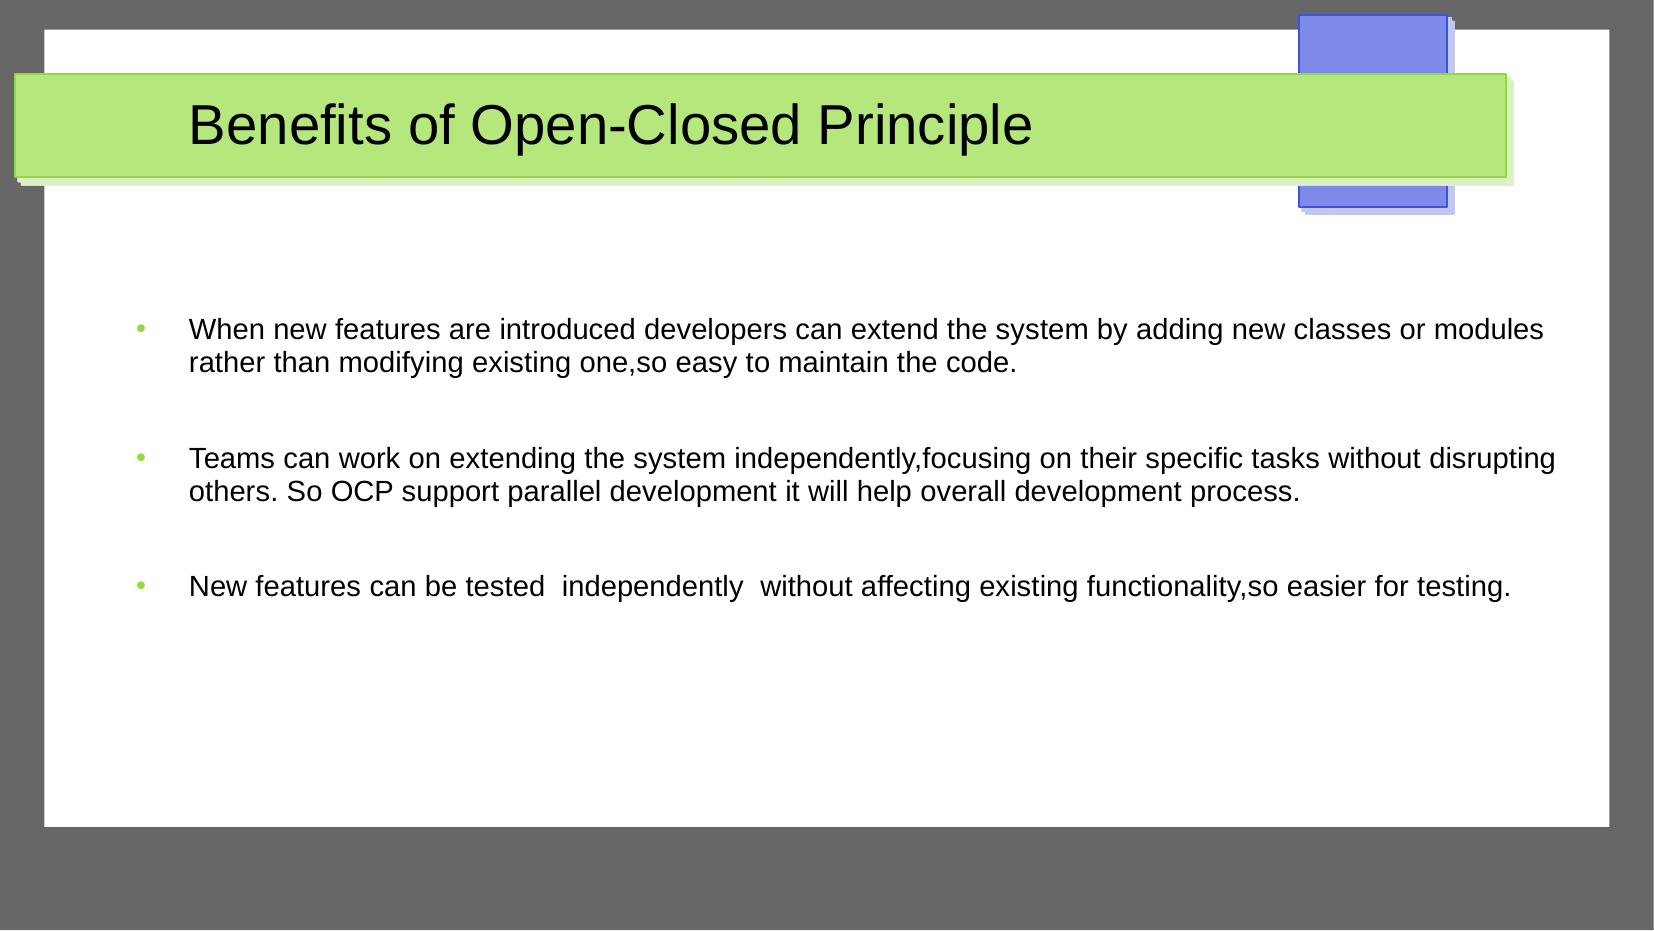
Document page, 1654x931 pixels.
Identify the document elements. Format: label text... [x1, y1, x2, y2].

list When new features are introduced developers can extend the system by adding new classes or modules rather than modifying existing one,so easy to maintain the code. Teams can work on extending the system independently,focusing on their specific tasks without disrupting others. So OCP support parallel development it will help overall development process. New features can be tested independently without affecting existing functionality,so easier for testing. [118, 265, 1595, 857]
title Benefits of Open-Closed Principle [118, 73, 1536, 178]
